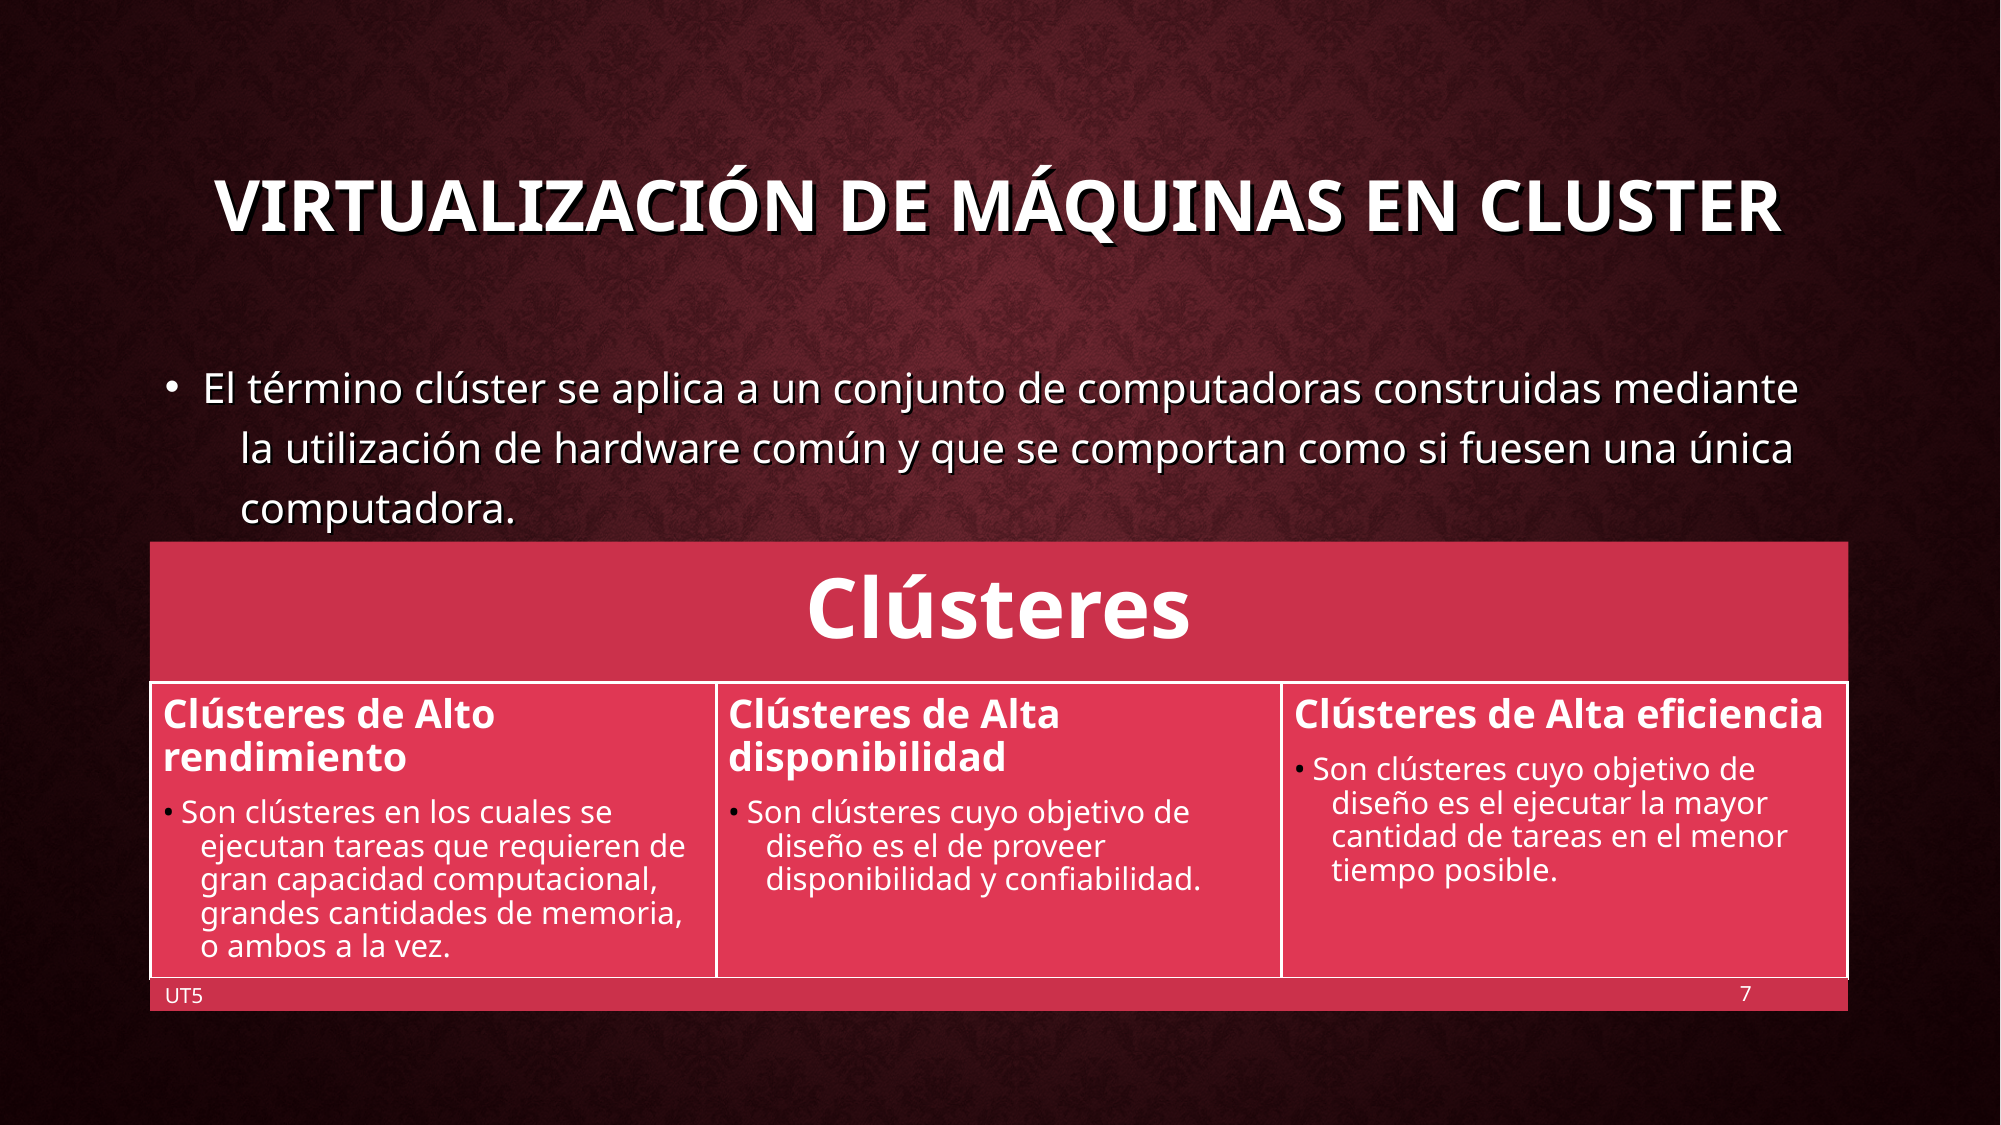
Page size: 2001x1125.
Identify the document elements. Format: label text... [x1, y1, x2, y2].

text_box Clústeres de Alto rendimiento Son clústeres en los cuales se ejecutan tareas que requieren de gran capacidad computacional, grandes cantidades de memoria, o ambos a la vez. [150, 682, 716, 965]
text_box Clústeres de Alta disponibilidad Son clústeres cuyo objetivo de diseño es el de proveer disponibilidad y confiabilidad. [716, 682, 1281, 978]
title Virtualización de máquinas en Cluster [149, 99, 1849, 318]
text_box Clústeres de Alta eficiencia Son clústeres cuyo objetivo de diseño es el ejecutar la mayor cantidad de tareas en el menor tiempo posible. [1281, 682, 1848, 978]
text_box Clústeres [149, 541, 1849, 683]
list El término clúster se aplica a un conjunto de computadoras construidas mediante la utilización de hardware común y que se comportan como si fuesen una única computadora. [149, 343, 1849, 541]
text_box UT5 [149, 965, 1245, 1025]
text_box [1245, 965, 1849, 1025]
